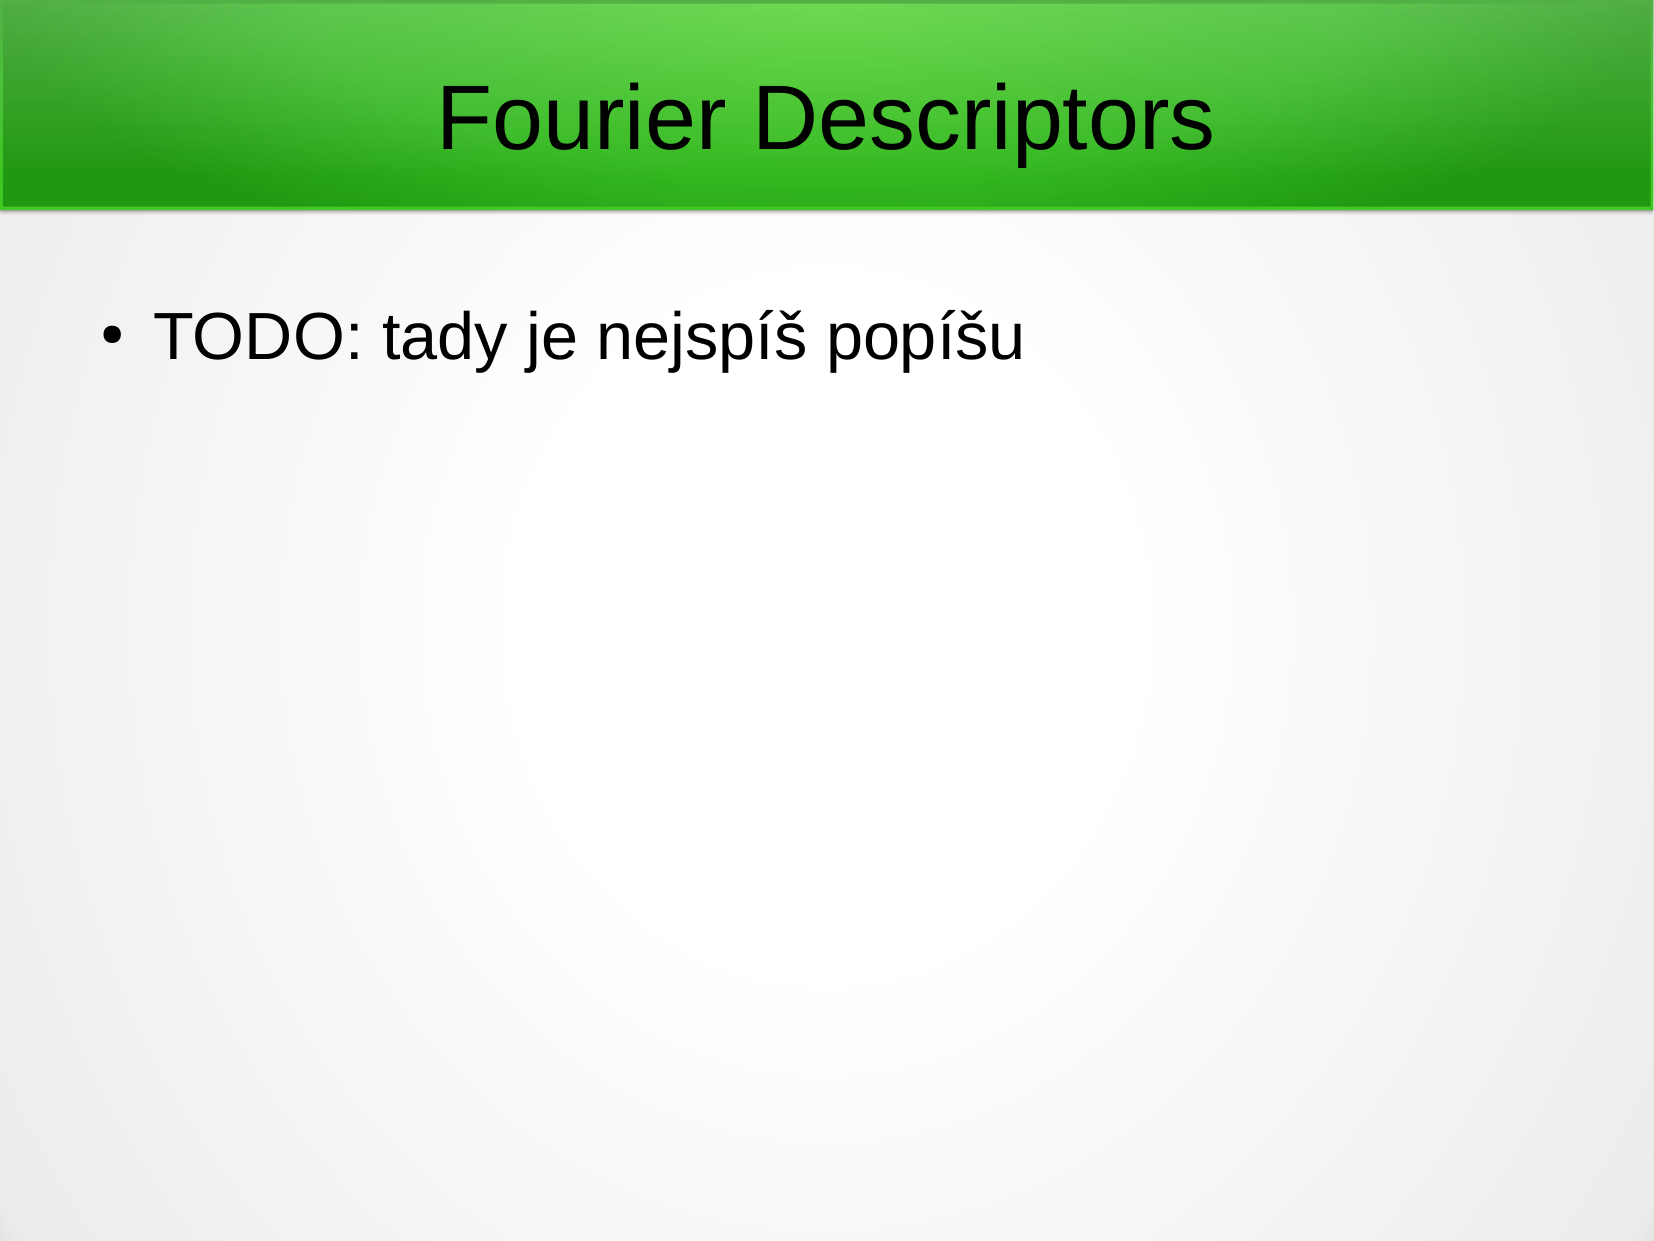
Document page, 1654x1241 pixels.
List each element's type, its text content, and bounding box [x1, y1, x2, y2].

title Fourier Descriptors [82, 47, 1571, 189]
list TODO: tady je nejspíš popíšu [82, 299, 1571, 1019]
